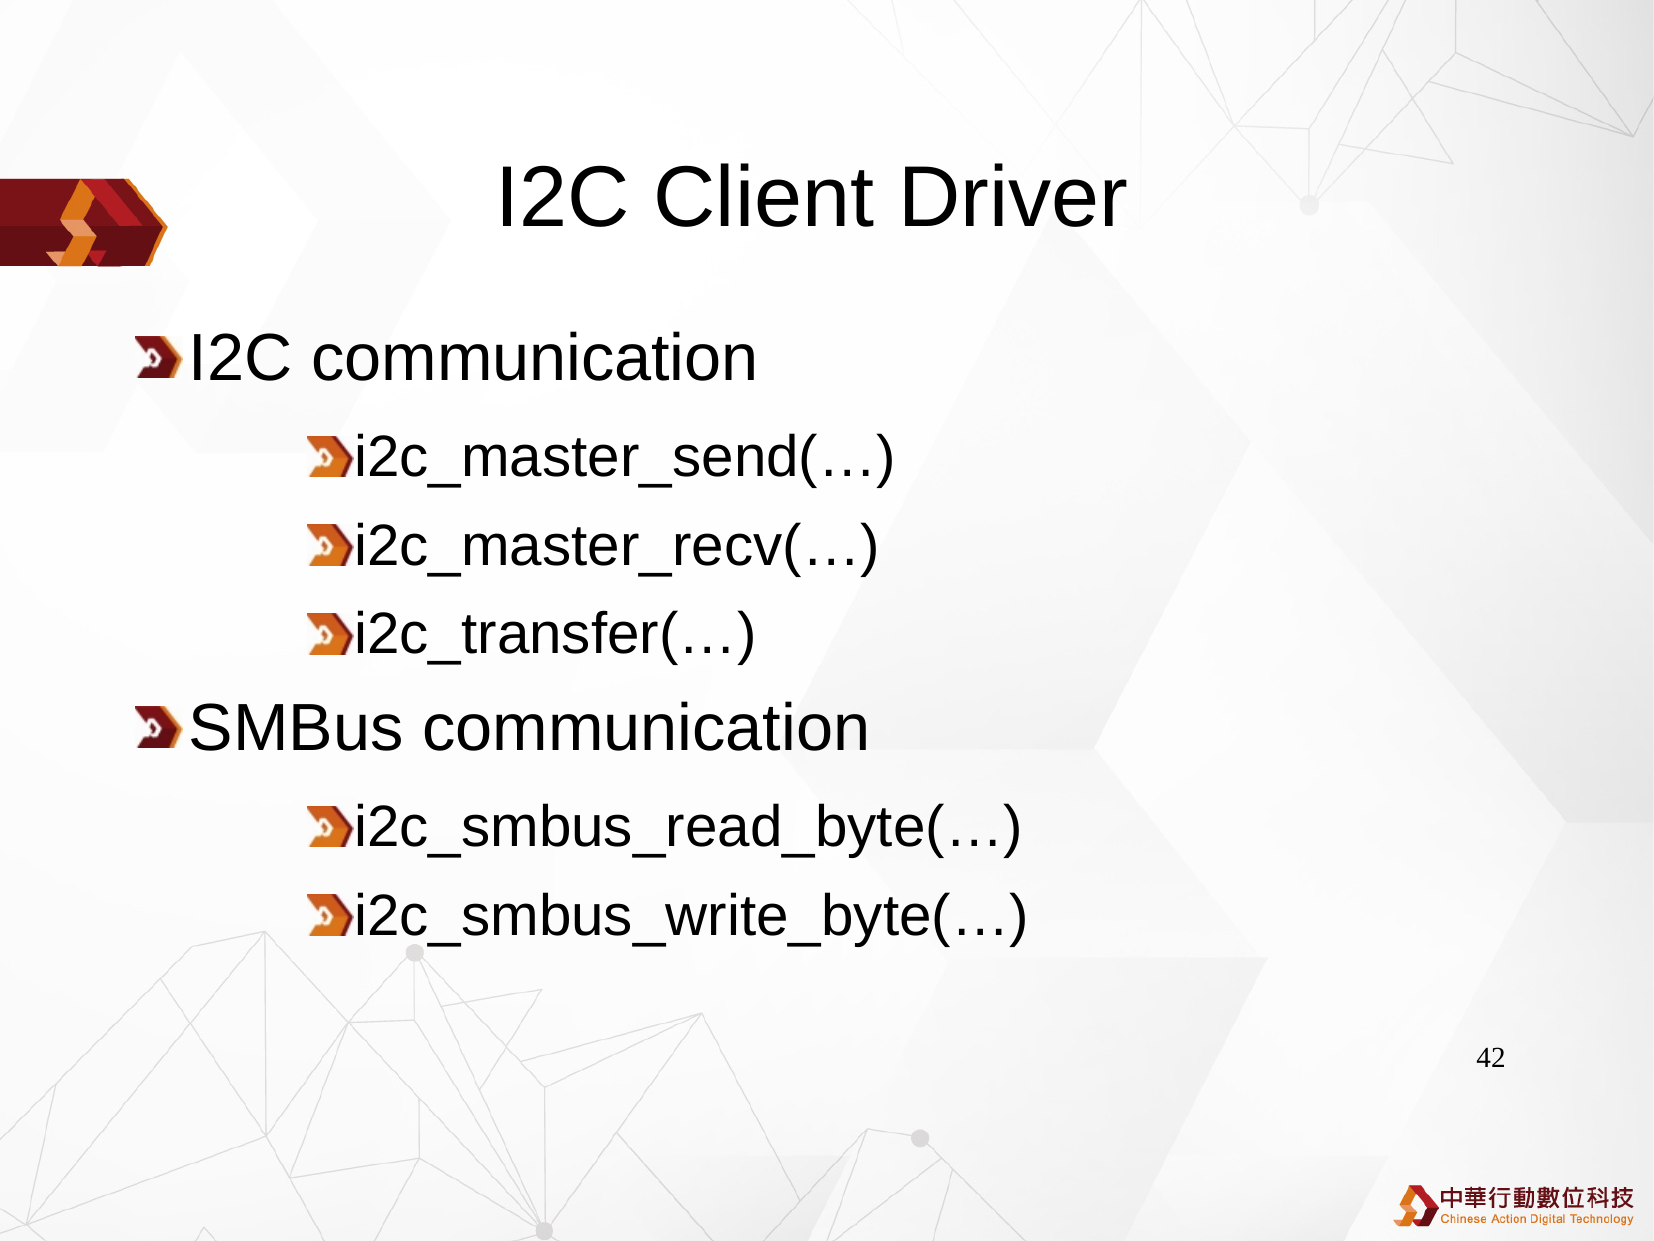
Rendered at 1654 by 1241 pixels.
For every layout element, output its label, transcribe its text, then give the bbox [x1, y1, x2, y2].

picture [0, 0, 1654, 1241]
title I2C Client Driver [118, 112, 1506, 281]
list I2C communication i2c_master_send(…) i2c_master_recv(…) i2c_transfer(…) SMBus communication i2c_smbus_read_byte(…) i2c_smbus_write_byte(…) [118, 319, 1571, 1040]
